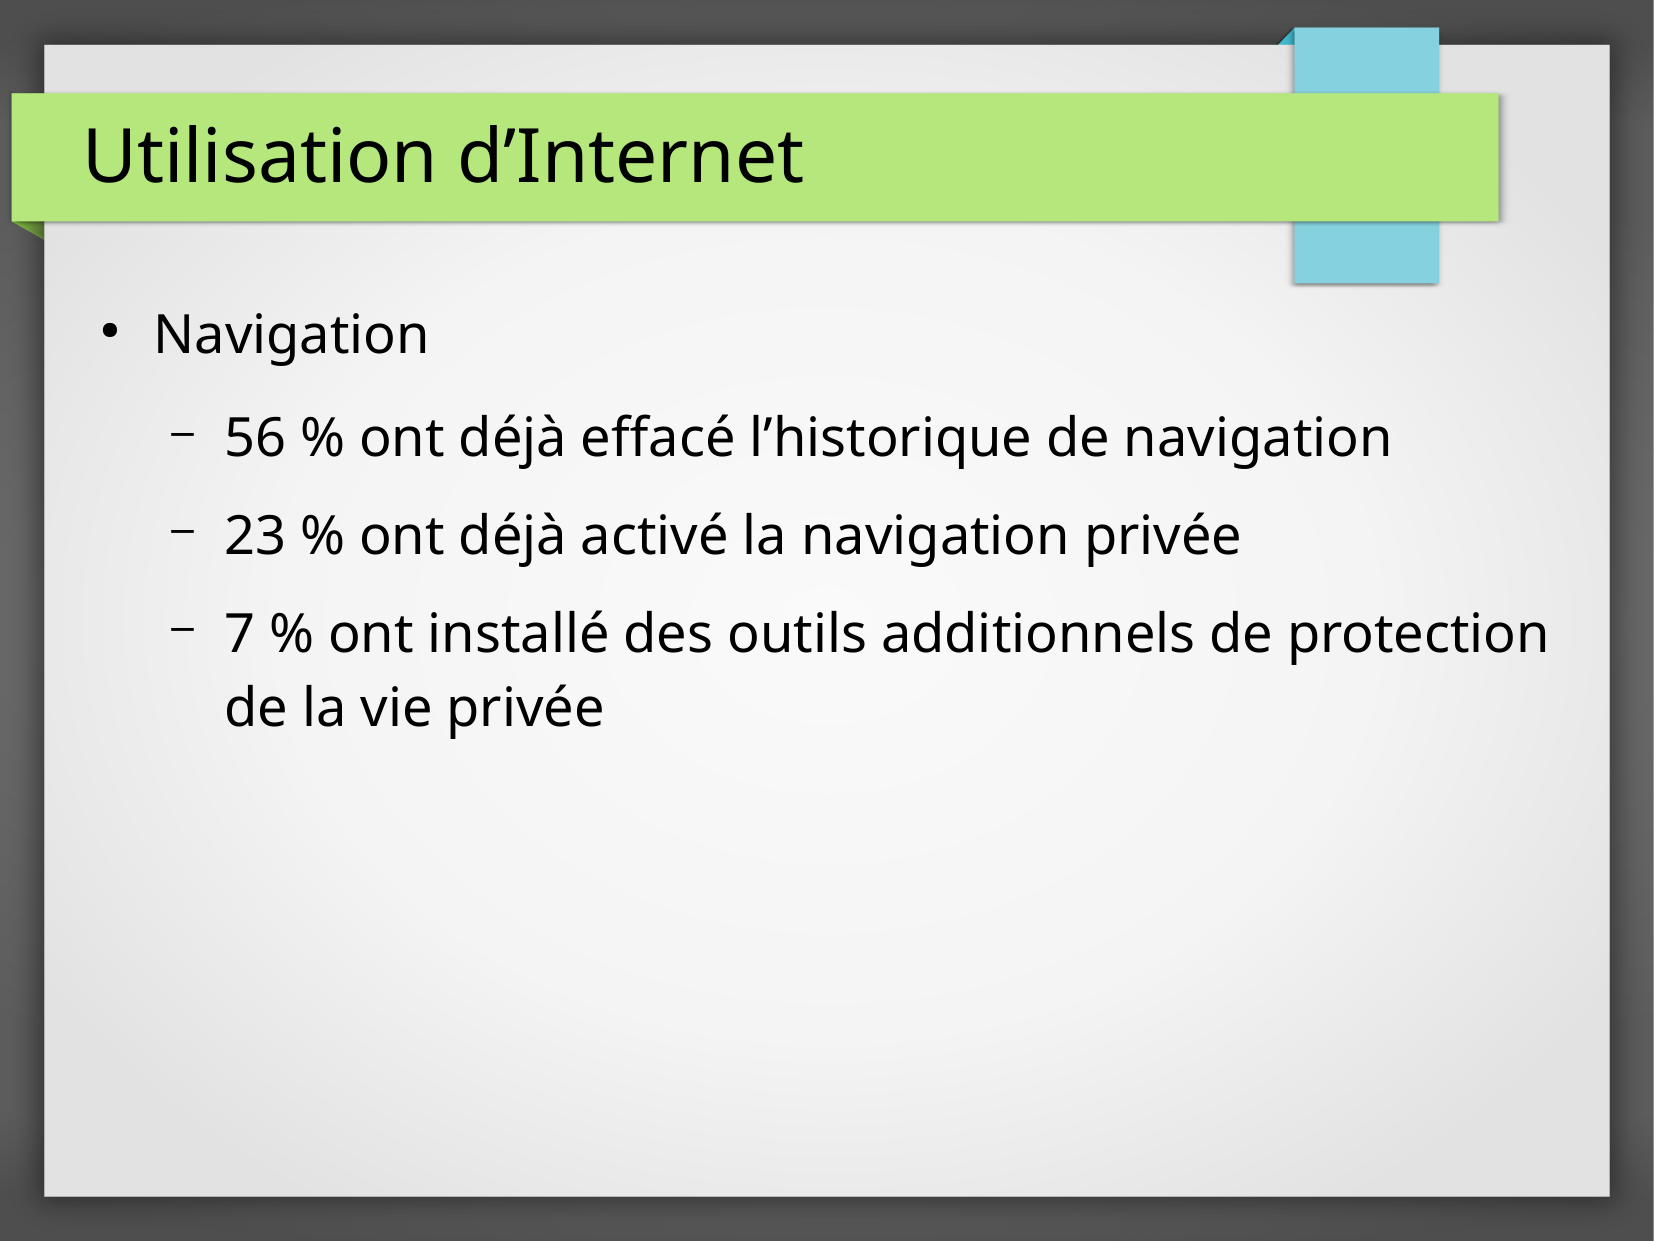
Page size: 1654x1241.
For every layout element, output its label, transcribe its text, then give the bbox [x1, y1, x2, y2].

title Utilisation d’Internet [82, 94, 1264, 213]
picture [0, 0, 1654, 1241]
list Navigation 56 % ont déjà effacé l’historique de navigation 23 % ont déjà activé la navigation privée 7 % ont installé des outils additionnels de protection de la vie privée [82, 295, 1571, 1015]
